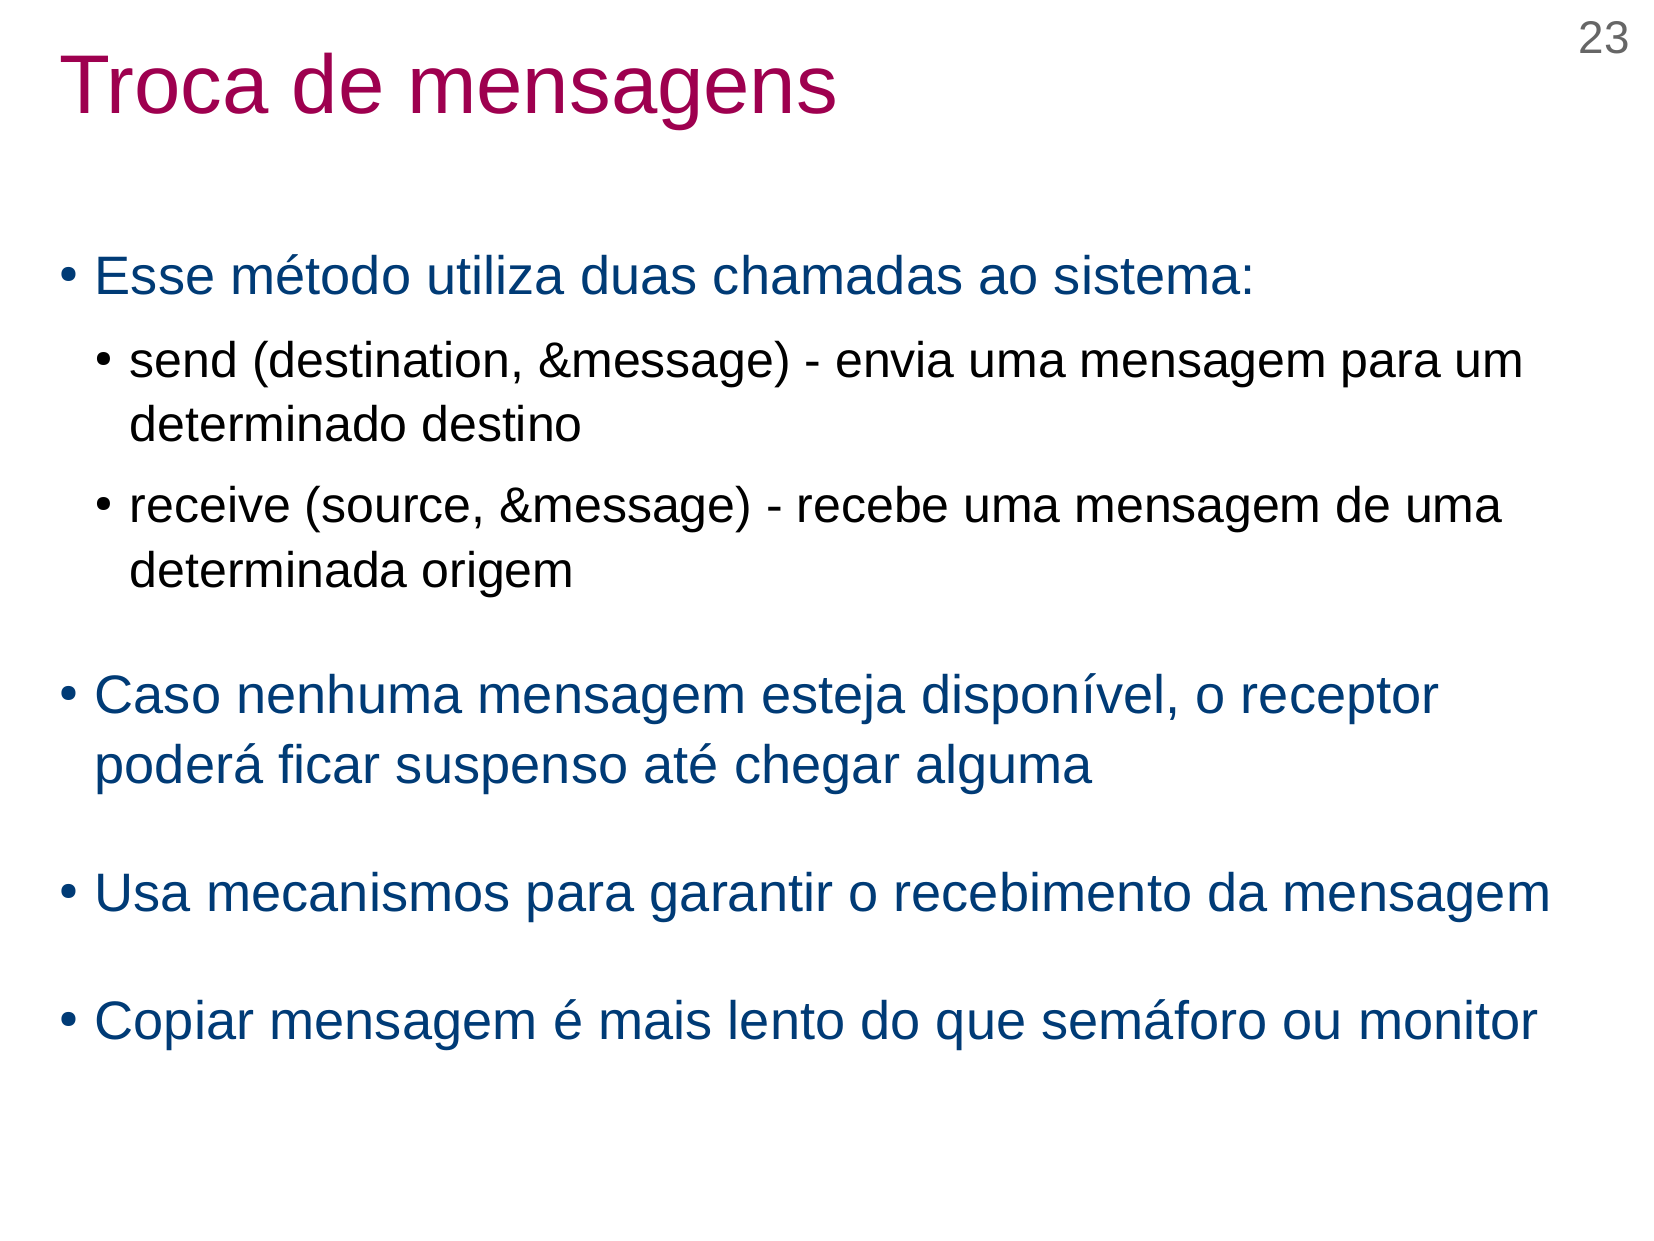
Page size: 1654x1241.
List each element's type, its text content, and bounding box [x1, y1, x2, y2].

list Esse método utiliza duas chamadas ao sistema: send (destination, &message) - envia uma mensagem para um determinado destino receive (source, &message) - recebe uma mensagem de uma determinada origem Caso nenhuma mensagem esteja disponível, o receptor poderá ficar suspenso até chegar alguma Usa mecanismos para garantir o recebimento da mensagem Copiar mensagem é mais lento do que semáforo ou monitor [59, 236, 1595, 1211]
title Troca de mensagens [59, 29, 1595, 148]
